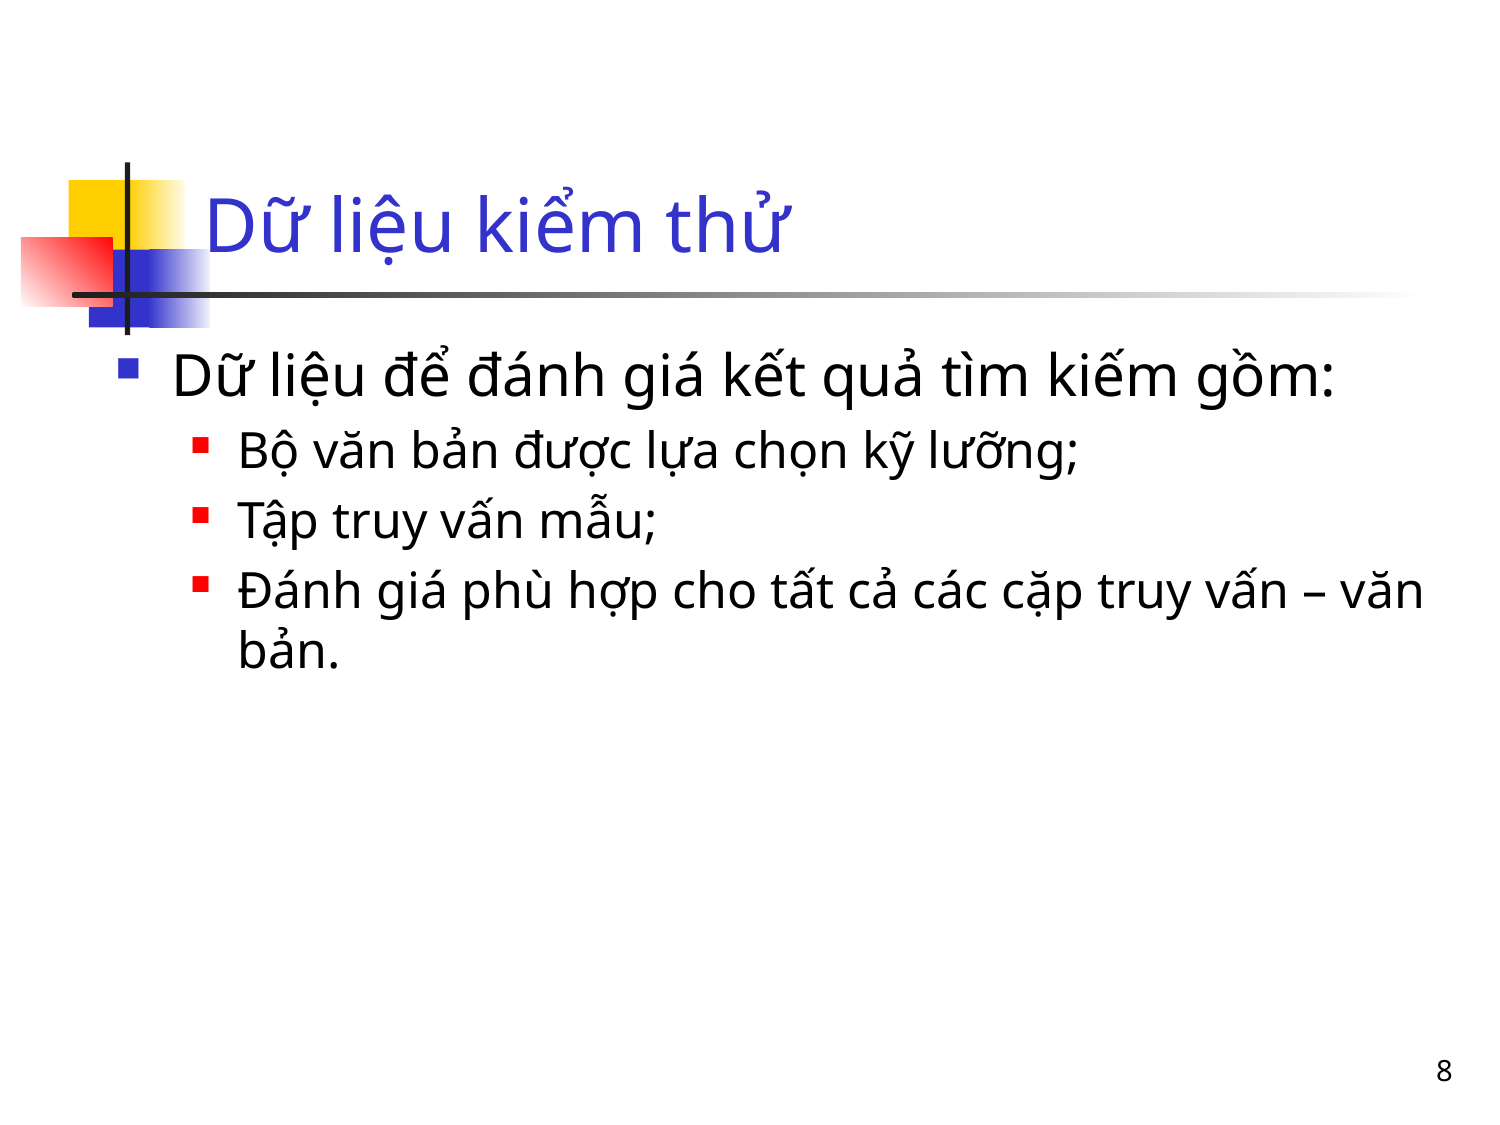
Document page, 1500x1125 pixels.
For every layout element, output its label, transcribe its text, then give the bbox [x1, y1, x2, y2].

slide_number <number> [1155, 1024, 1468, 1100]
title Dữ liệu kiểm thử [188, 35, 1468, 275]
list Dữ liệu để đánh giá kết quả tìm kiếm gồm: Bộ văn bản được lựa chọn kỹ lưỡng; Tập truy vấn mẫu; Đánh giá phù hợp cho tất cả các cặp truy vấn – văn bản. [100, 331, 1469, 1059]
